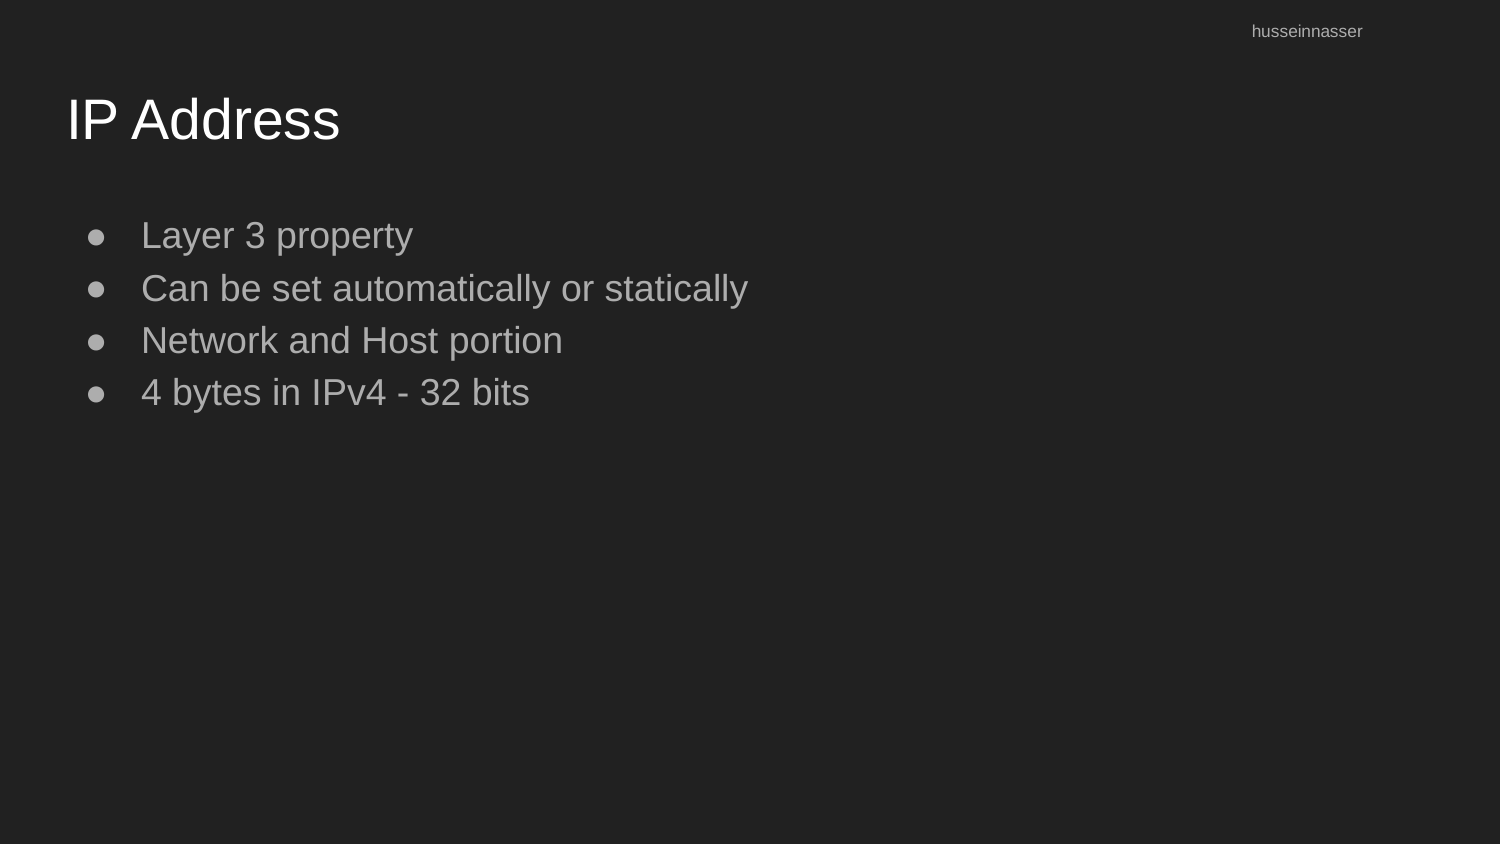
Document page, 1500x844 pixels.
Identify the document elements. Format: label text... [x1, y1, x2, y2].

title IP Address [51, 72, 1449, 167]
subtitle husseinnasser [1236, 11, 1492, 53]
list Layer 3 property Can be set automatically or statically Network and Host portion 4 bytes in IPv4 - 32 bits [51, 189, 1449, 750]
